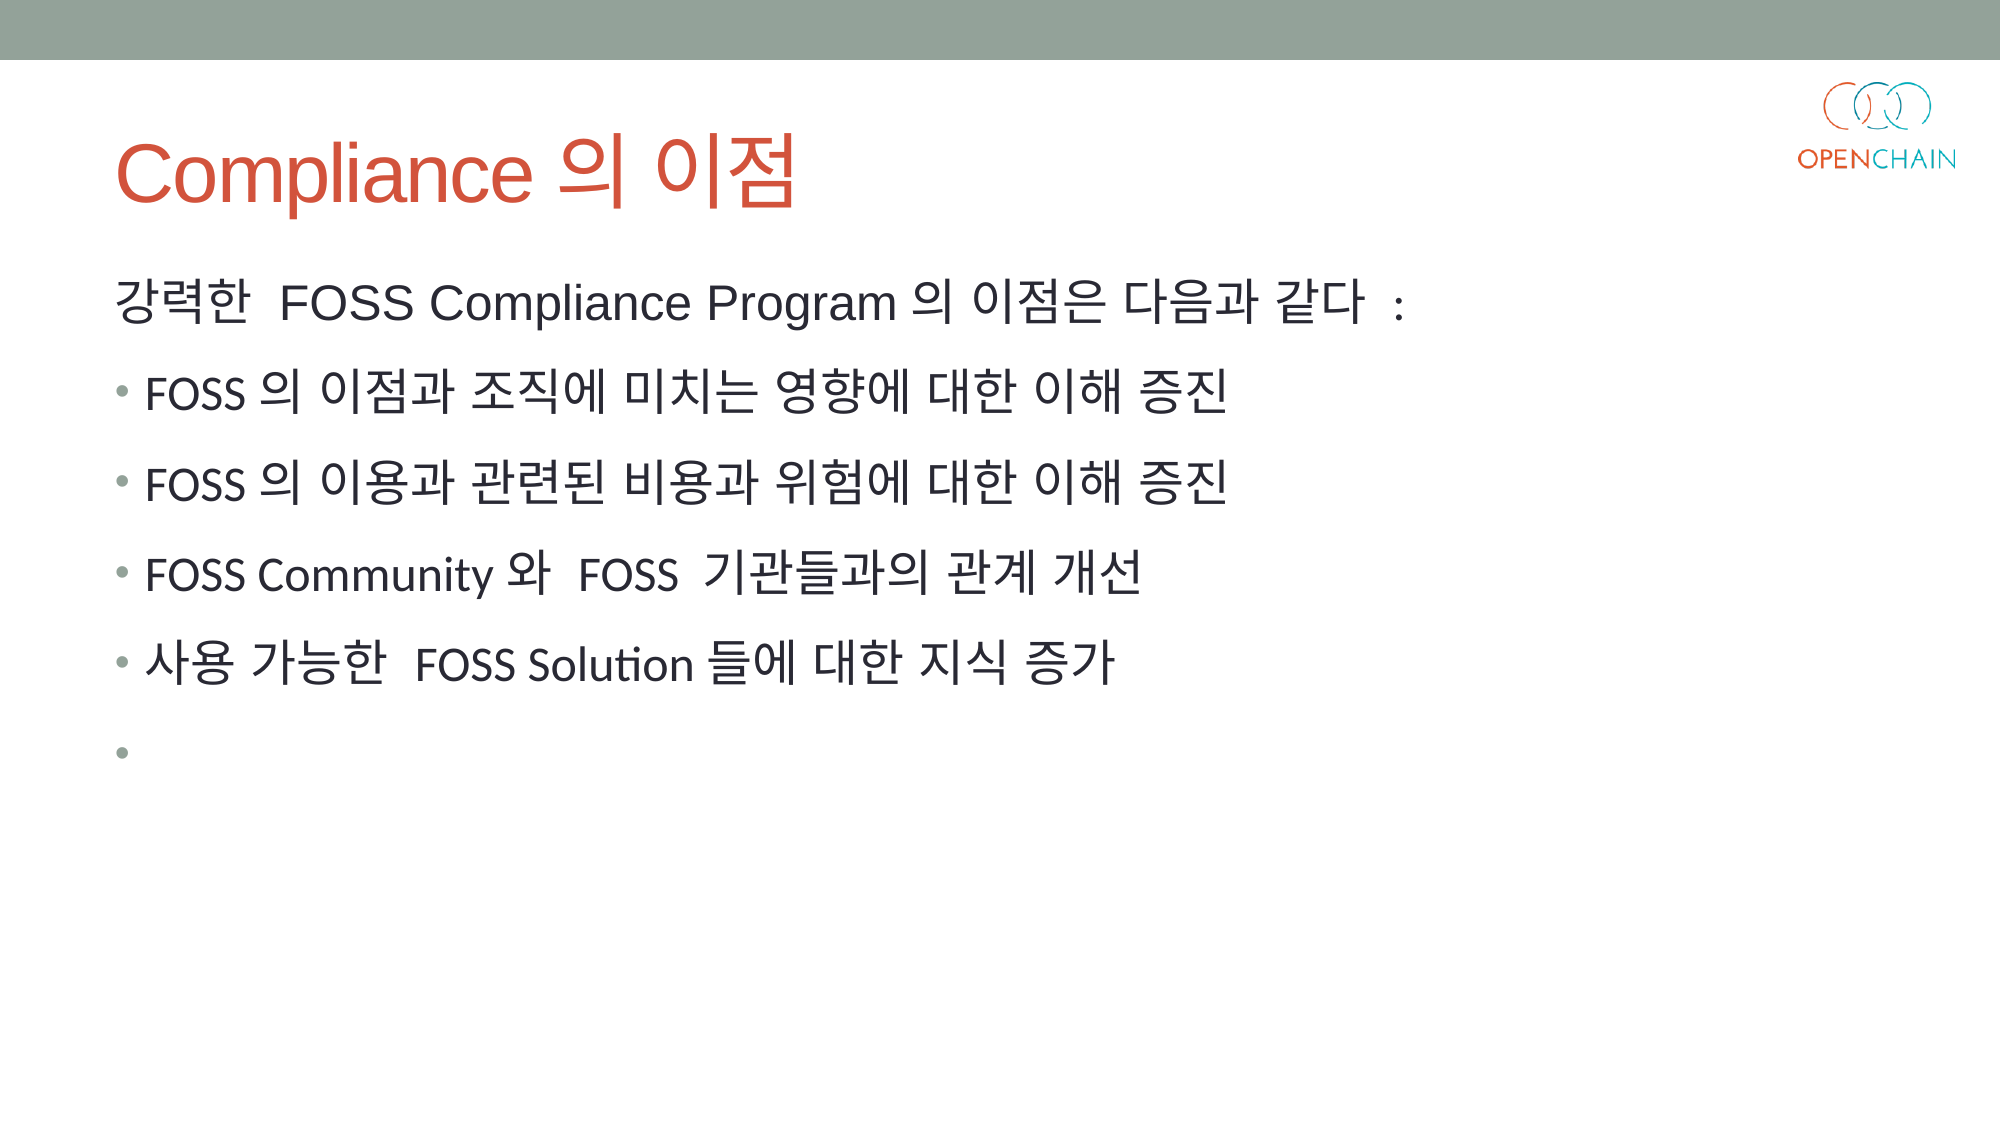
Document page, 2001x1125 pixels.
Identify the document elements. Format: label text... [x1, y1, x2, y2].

title Compliance의 이점 [99, 87, 1900, 251]
list 강력한 FOSS Compliance Program의 이점은 다음과 같다 : FOSS의 이점과 조직에 미치는 영향에 대한 이해 증진 FOSS의 이용과 관련된 비용과 위험에 대한 이해 증진 FOSS Community와 FOSS 기관들과의 관계 개선 사용 가능한 FOSS Solution들에 대한 지식 증가 [99, 262, 1900, 1063]
